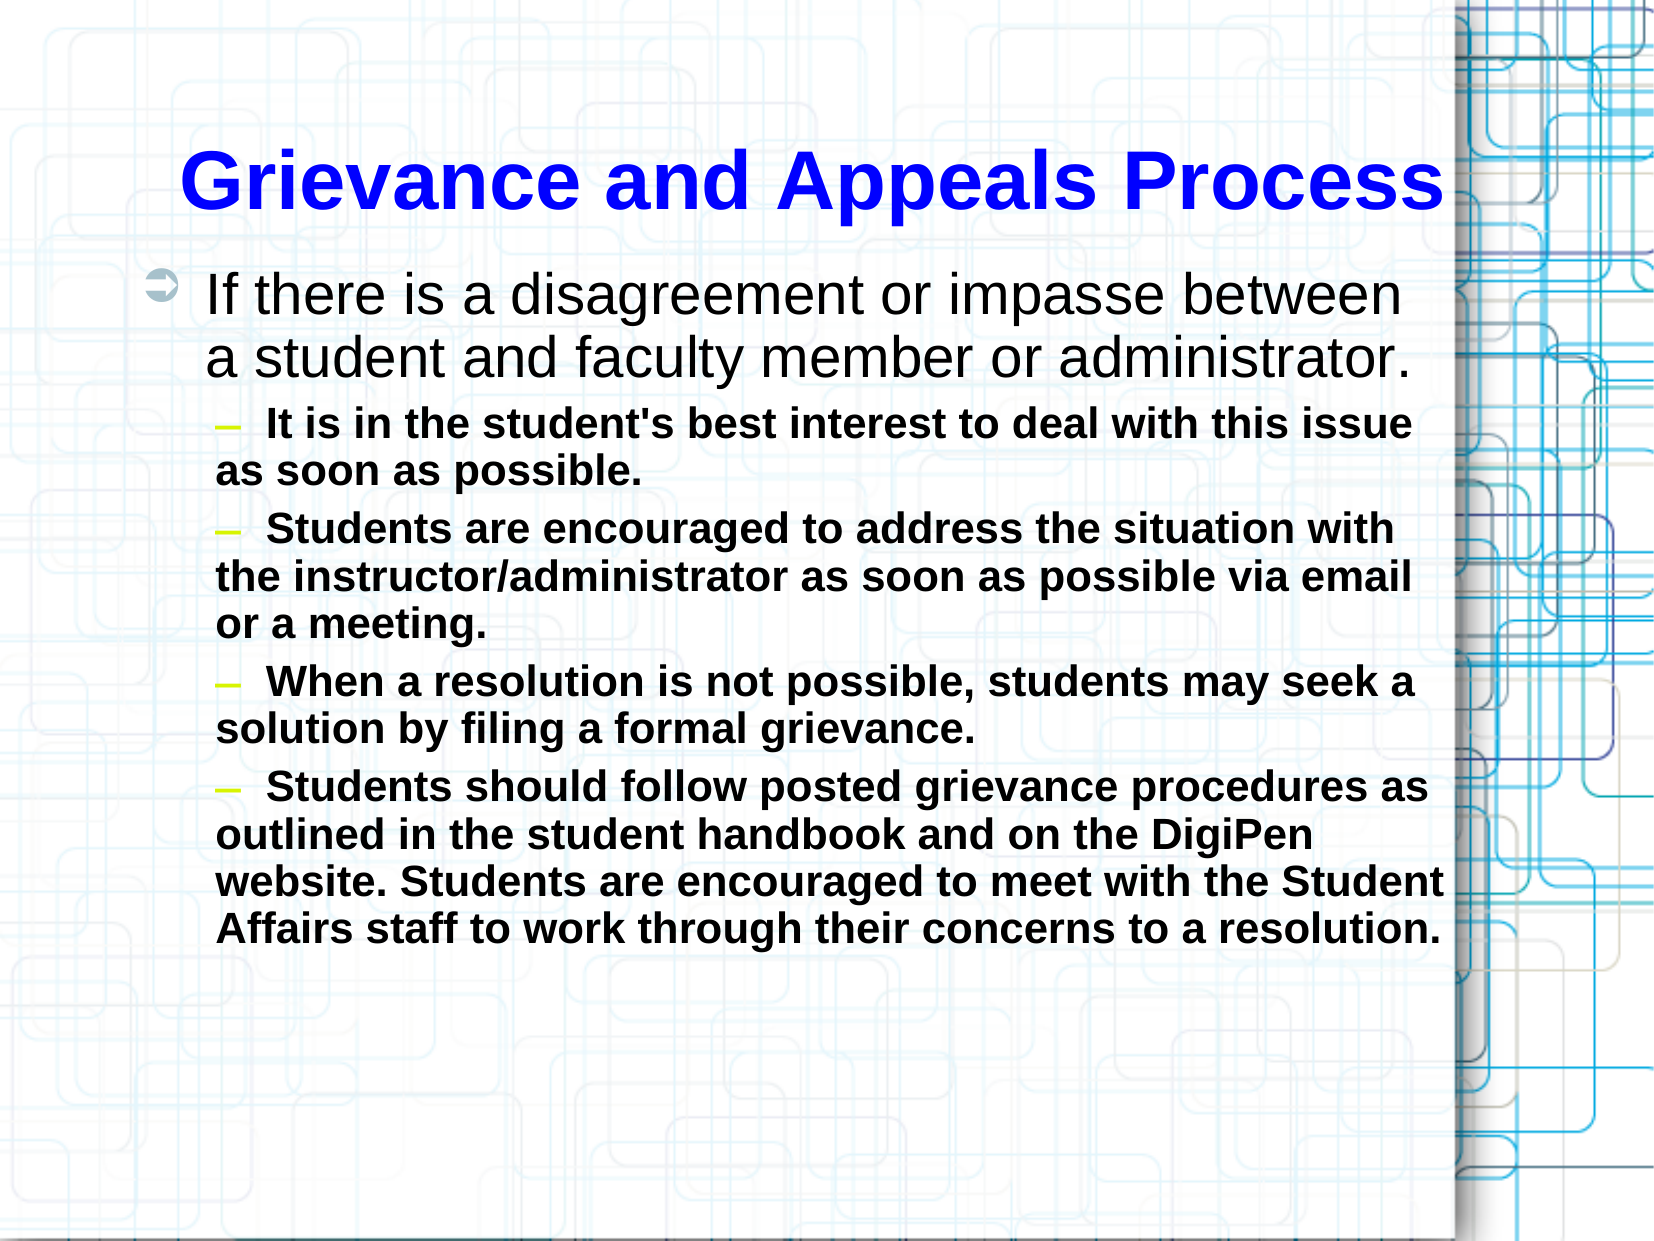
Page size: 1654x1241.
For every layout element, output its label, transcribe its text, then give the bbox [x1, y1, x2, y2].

title Grievance and Appeals Process [82, 68, 1544, 235]
list If there is a disagreement or impasse between a student and faculty member or administrator. It is in the student's best interest to deal with this issue as soon as possible. Students are encouraged to address the situation with the instructor/administrator as soon as possible via email or a meeting. When a resolution is not possible, students may seek a solution by filing a formal grievance. Students should follow posted grievance procedures as outlined in the student handbook and on the DigiPen website. Students are encouraged to meet with the Student Affairs staff to work through their concerns to a resolution. [125, 256, 1463, 1241]
picture [0, 0, 1654, 1241]
